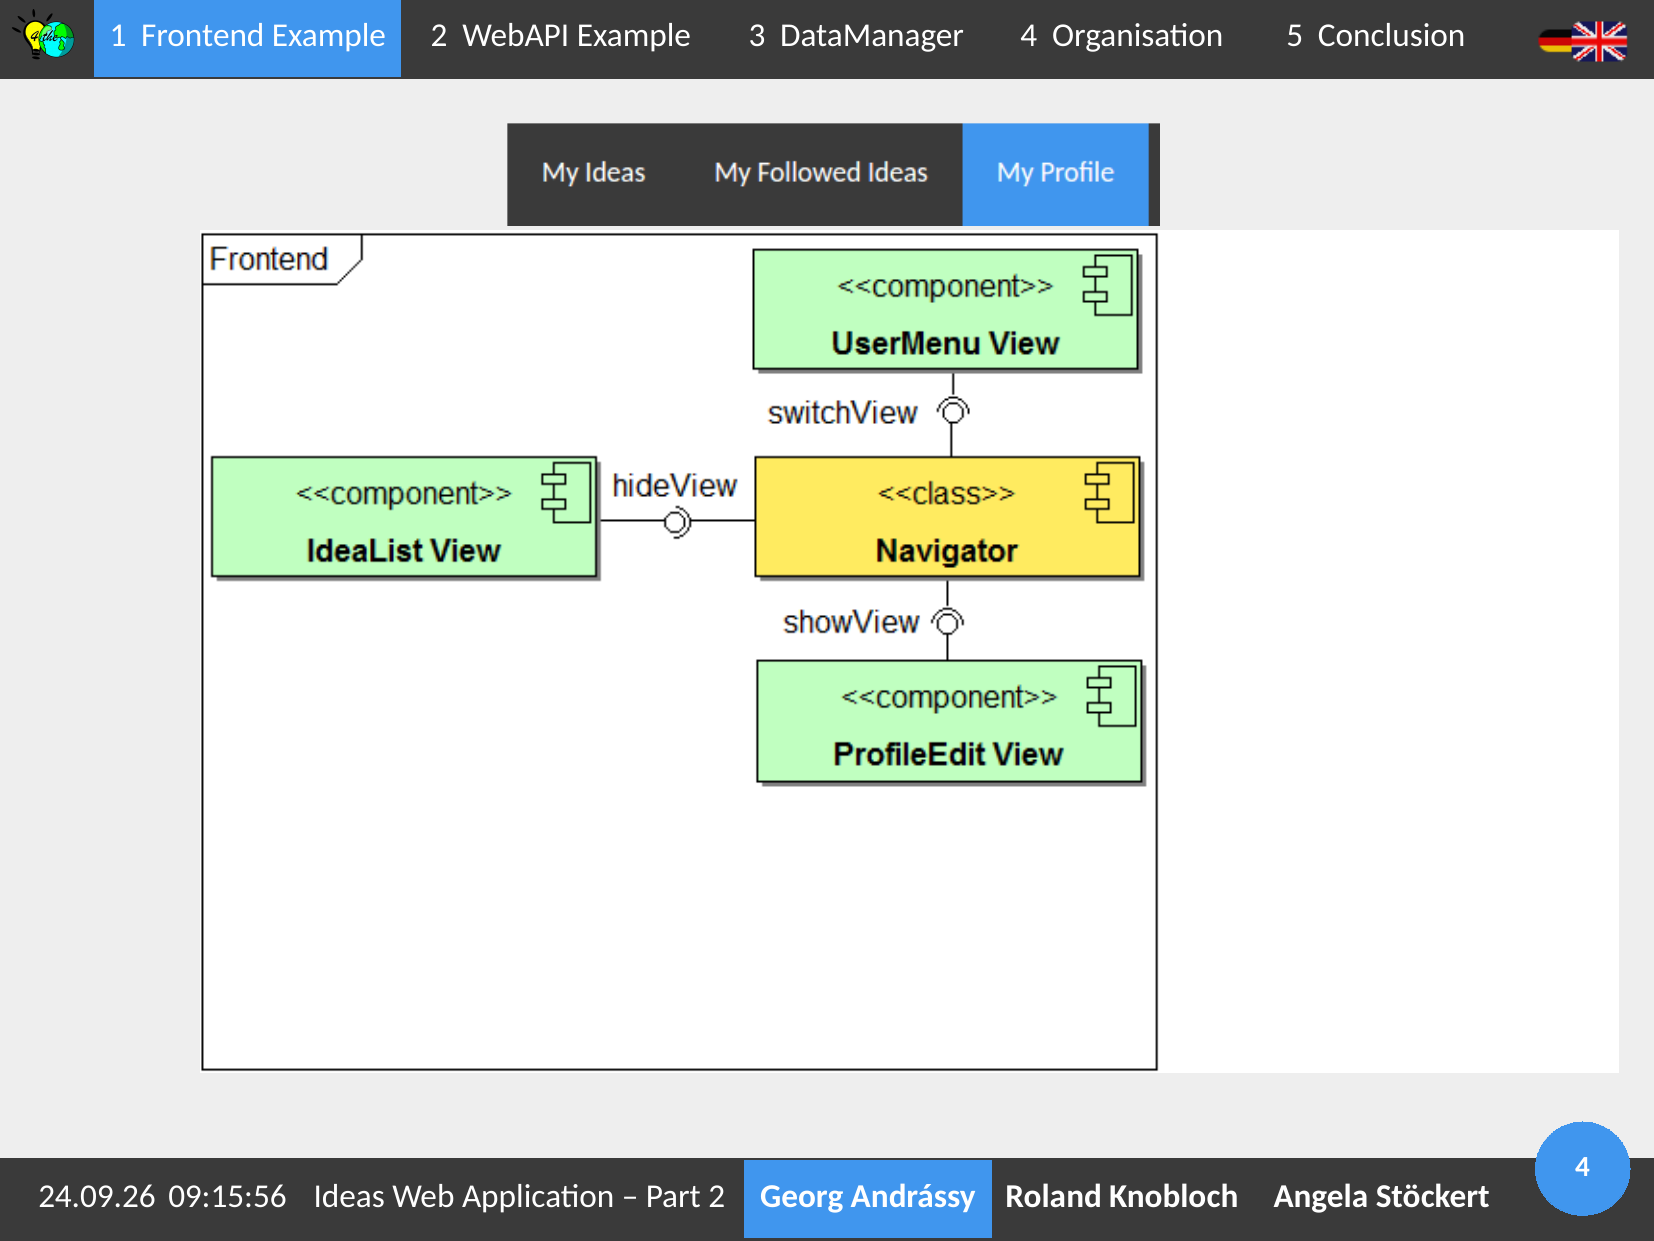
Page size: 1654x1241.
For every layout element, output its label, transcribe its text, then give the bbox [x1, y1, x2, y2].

text_box Ideas Web Application – Part 2 [307, 1160, 733, 1238]
picture [506, 122, 1160, 226]
picture [200, 230, 1619, 1073]
text_box 3 DataManager [720, 0, 992, 77]
text_box Roland Knobloch [992, 1160, 1251, 1238]
picture [2, 0, 83, 79]
text_box 1 Frontend Example [94, 0, 401, 77]
text_box 4 Organisation [992, 0, 1251, 77]
text_box 5 Conclusion [1251, 0, 1501, 77]
picture [1536, 18, 1629, 64]
text_box 2 WebAPI Example [401, 0, 720, 77]
text_box Angela Stöckert [1251, 1160, 1512, 1238]
text_box Georg Andrássy [744, 1160, 992, 1238]
